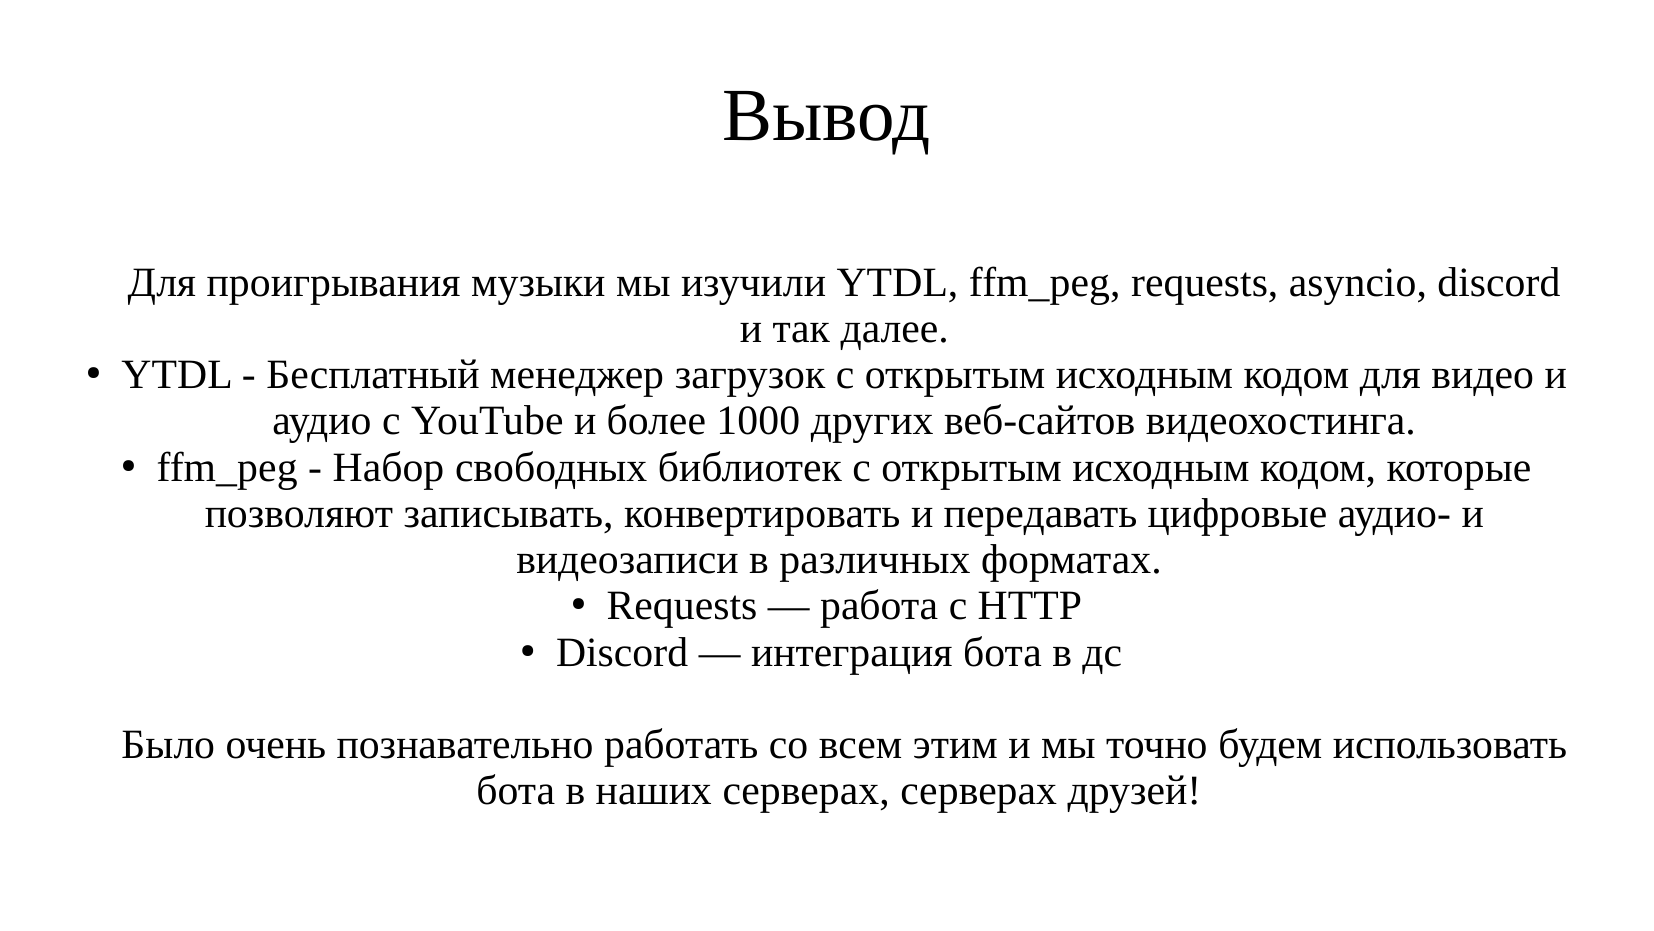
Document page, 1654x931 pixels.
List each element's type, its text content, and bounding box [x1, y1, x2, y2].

title Вывод [82, 37, 1571, 192]
subtitle Для проигрывания музыки мы изучили YTDL, ffm_peg, requests, asyncio, discord и так далее. YTDL - Бесплатный менеджер загрузок с открытым исходным кодом для видео и аудио с YouTube и более 1000 других веб-сайтов видеохостинга. ffm_peg - Набор свободных библиотек с открытым исходным кодом, которые позволяют записывать, конвертировать и передавать цифровые аудио- и видеозаписи в различных форматах. Requests — работа с HTTP Discord — интеграция бота в дс Было очень познавательно работать со всем этим и мы точно будем использовать бота в наших серверах, серверах друзей! [82, 192, 1571, 881]
